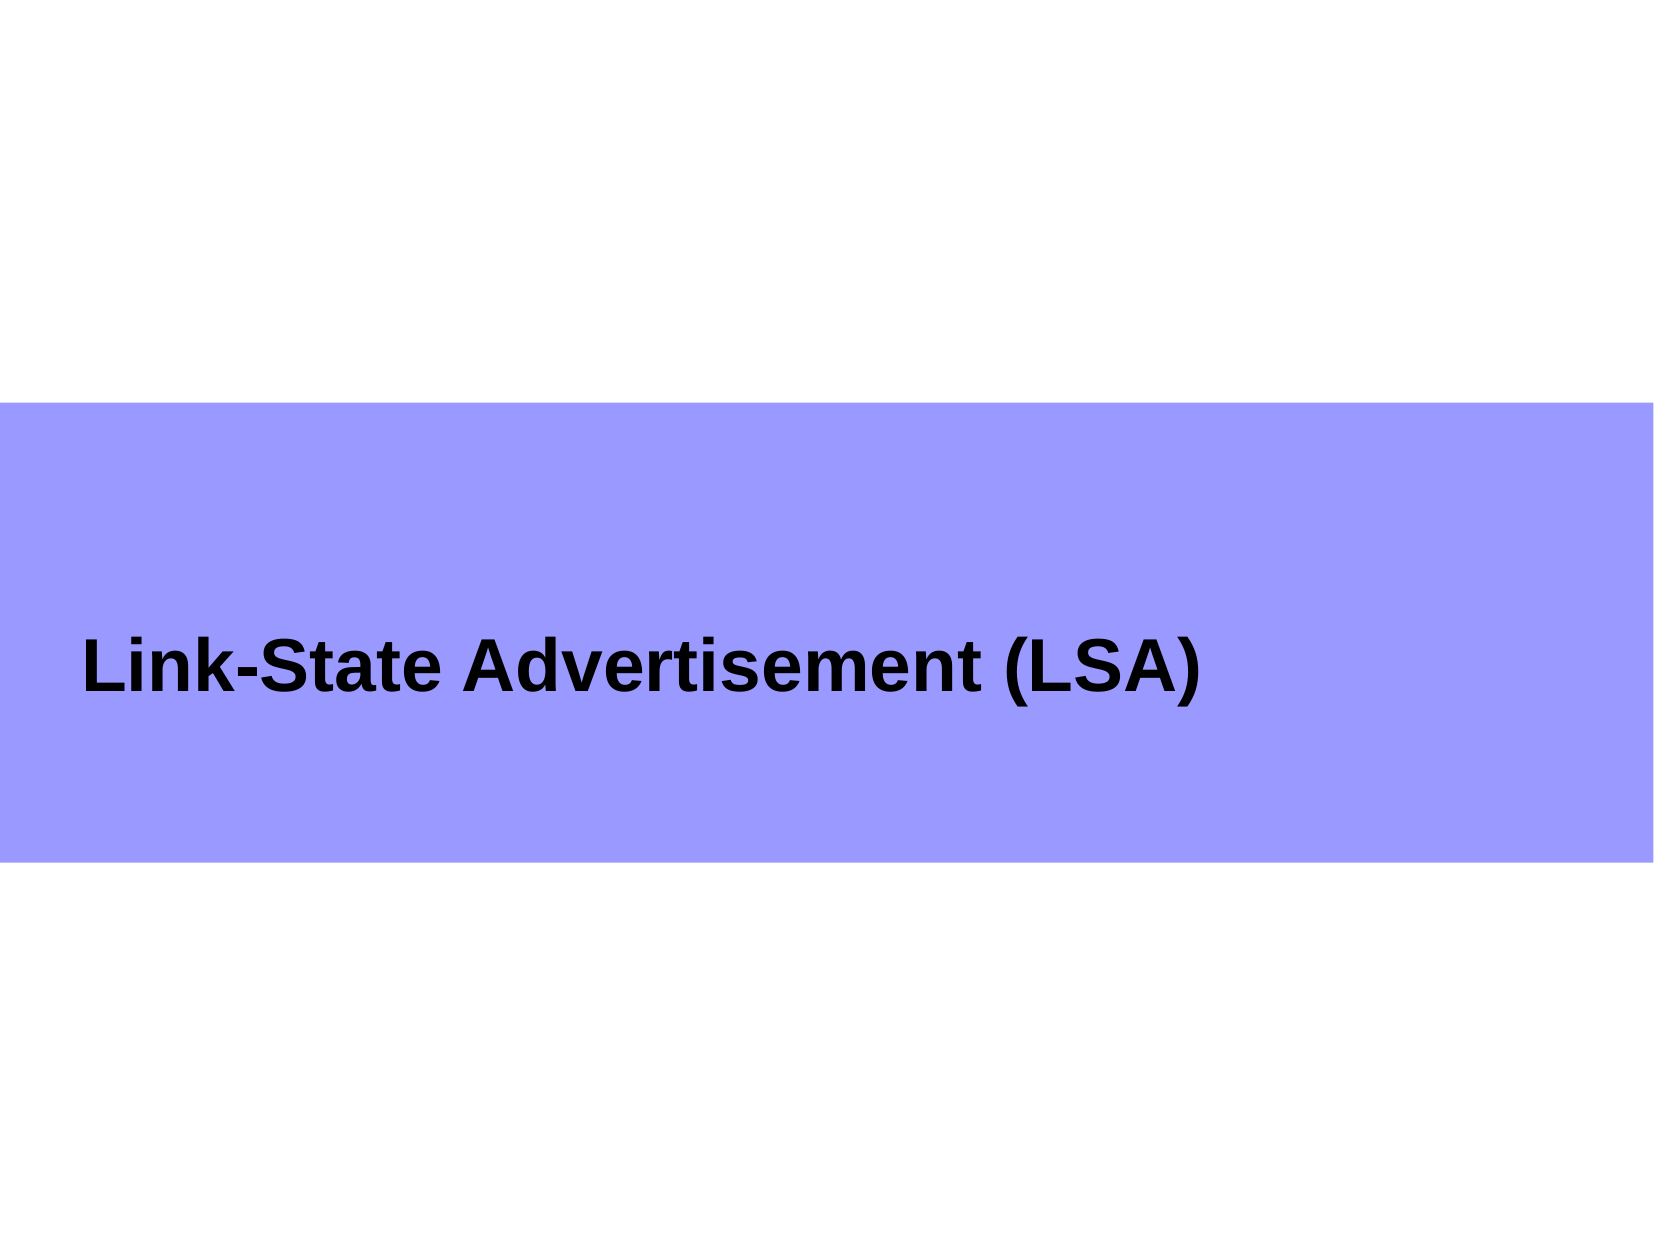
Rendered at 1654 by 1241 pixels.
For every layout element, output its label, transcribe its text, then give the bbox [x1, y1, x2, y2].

text_box Link-State Advertisement (LSA) [67, 620, 1530, 772]
